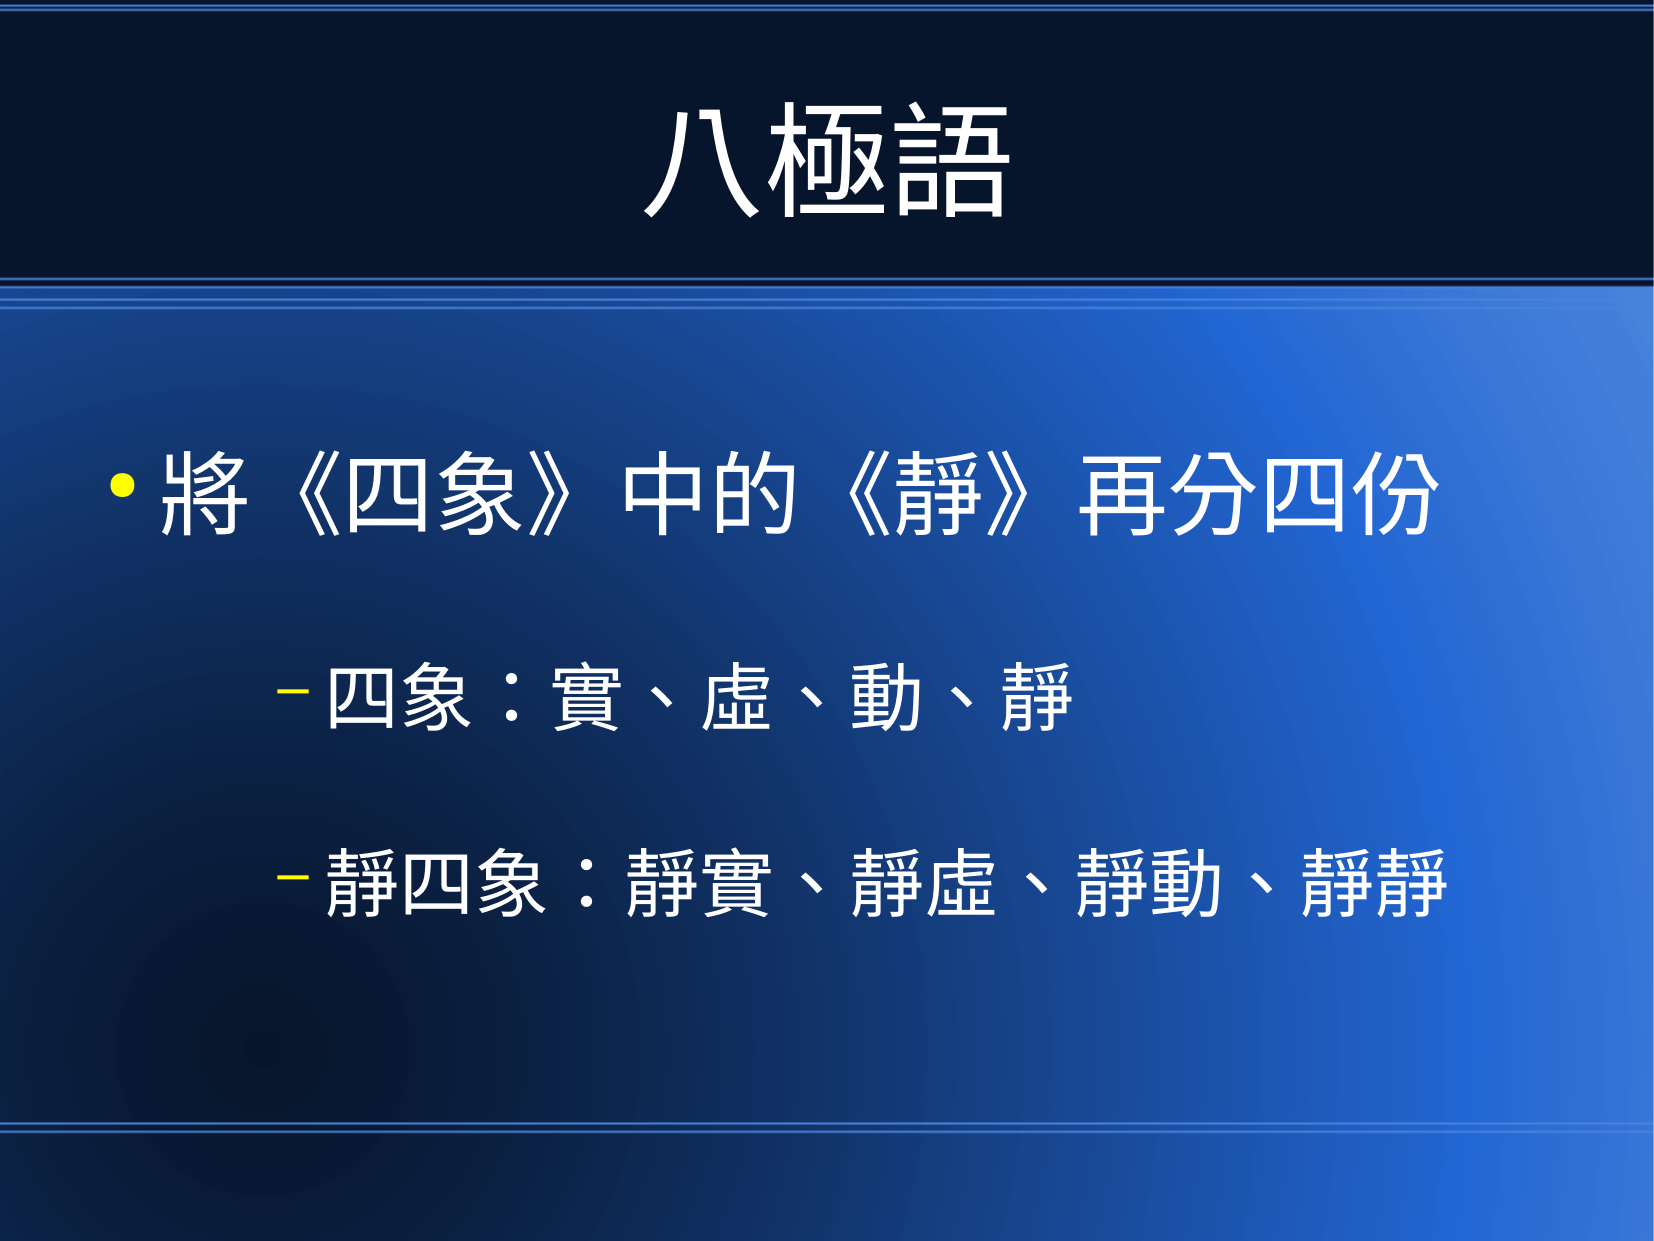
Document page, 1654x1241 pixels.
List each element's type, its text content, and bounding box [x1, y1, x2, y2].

list 將《四象》中的《靜》再分四份 四象：實、虛、動、靜 靜四象：靜實、靜虛、靜動、靜靜 [88, 355, 1577, 1241]
picture [0, 0, 1654, 1241]
title 八極語 [82, 49, 1571, 257]
